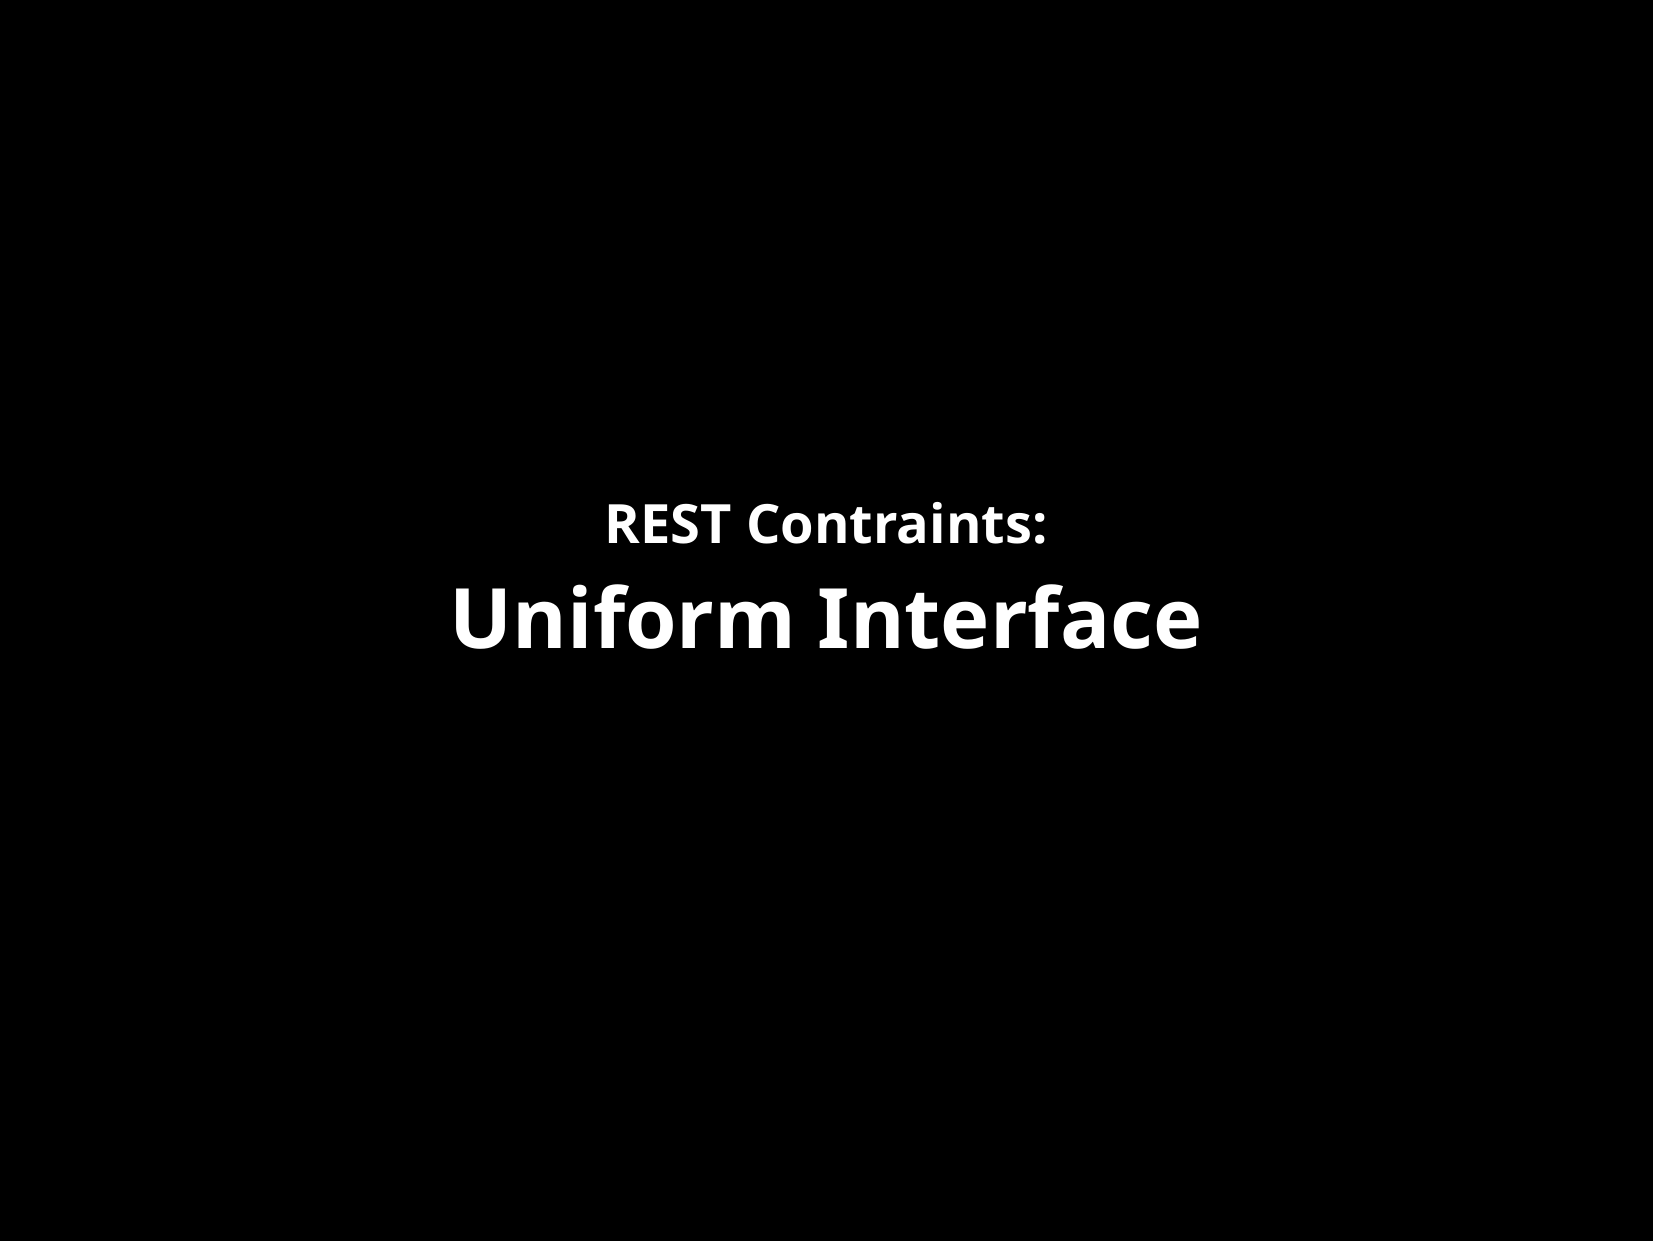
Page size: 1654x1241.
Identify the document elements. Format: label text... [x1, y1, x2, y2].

subtitle REST Contraints: Uniform Interface [82, 49, 1571, 1109]
